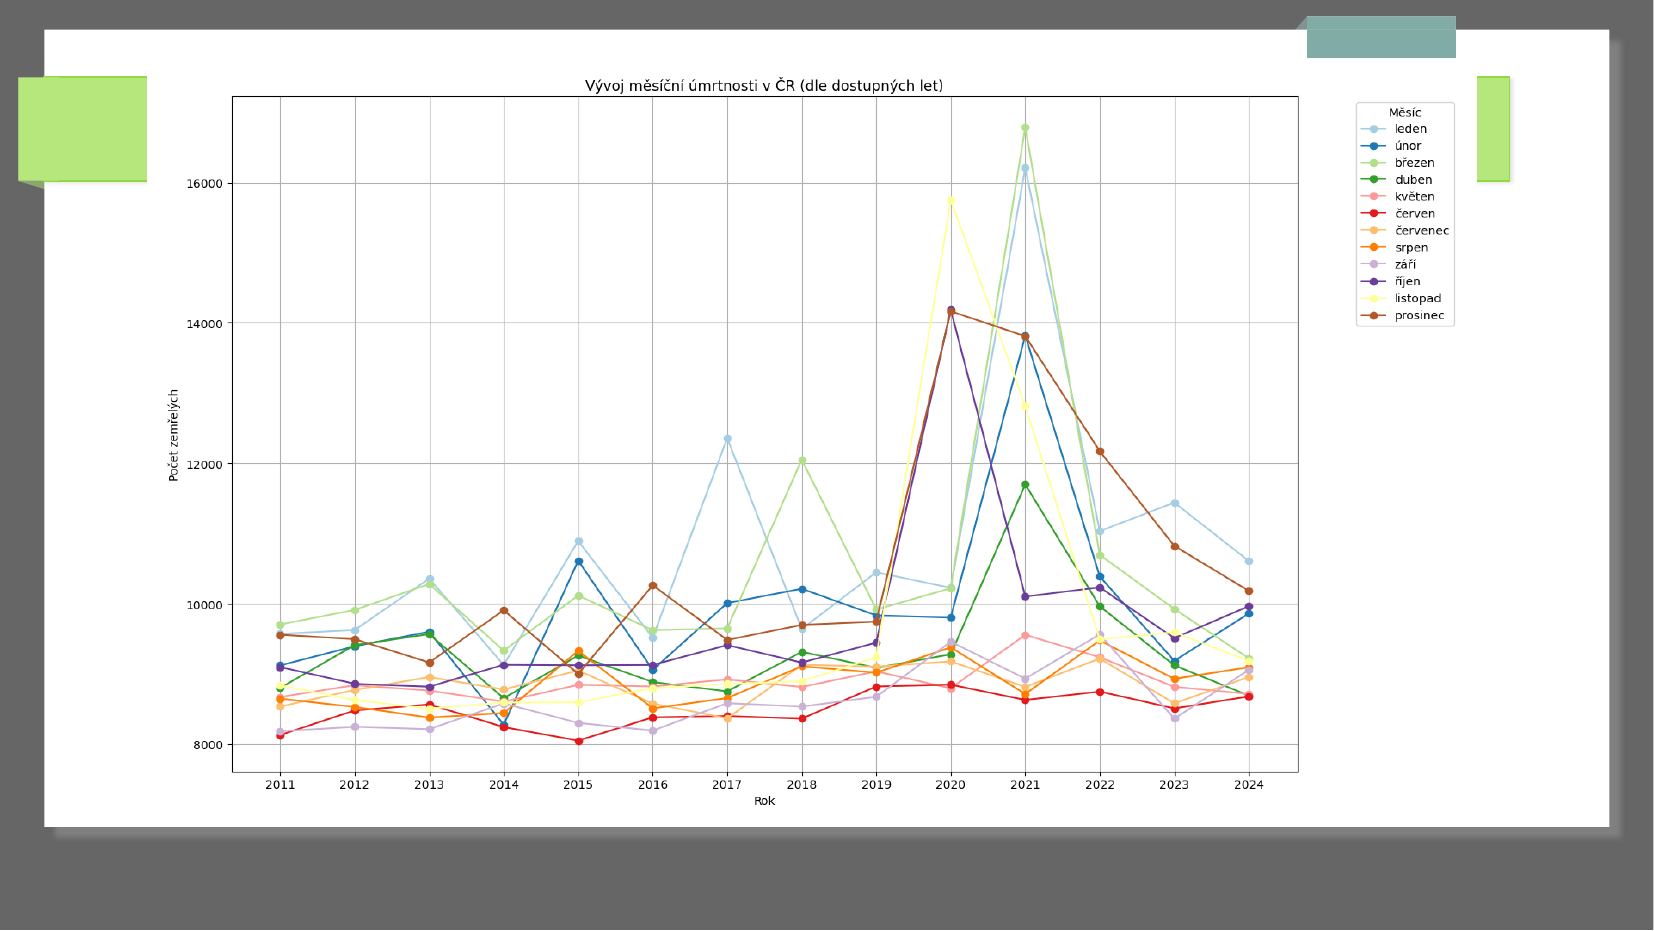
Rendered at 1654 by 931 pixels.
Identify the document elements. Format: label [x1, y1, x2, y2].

picture [147, 58, 1477, 827]
